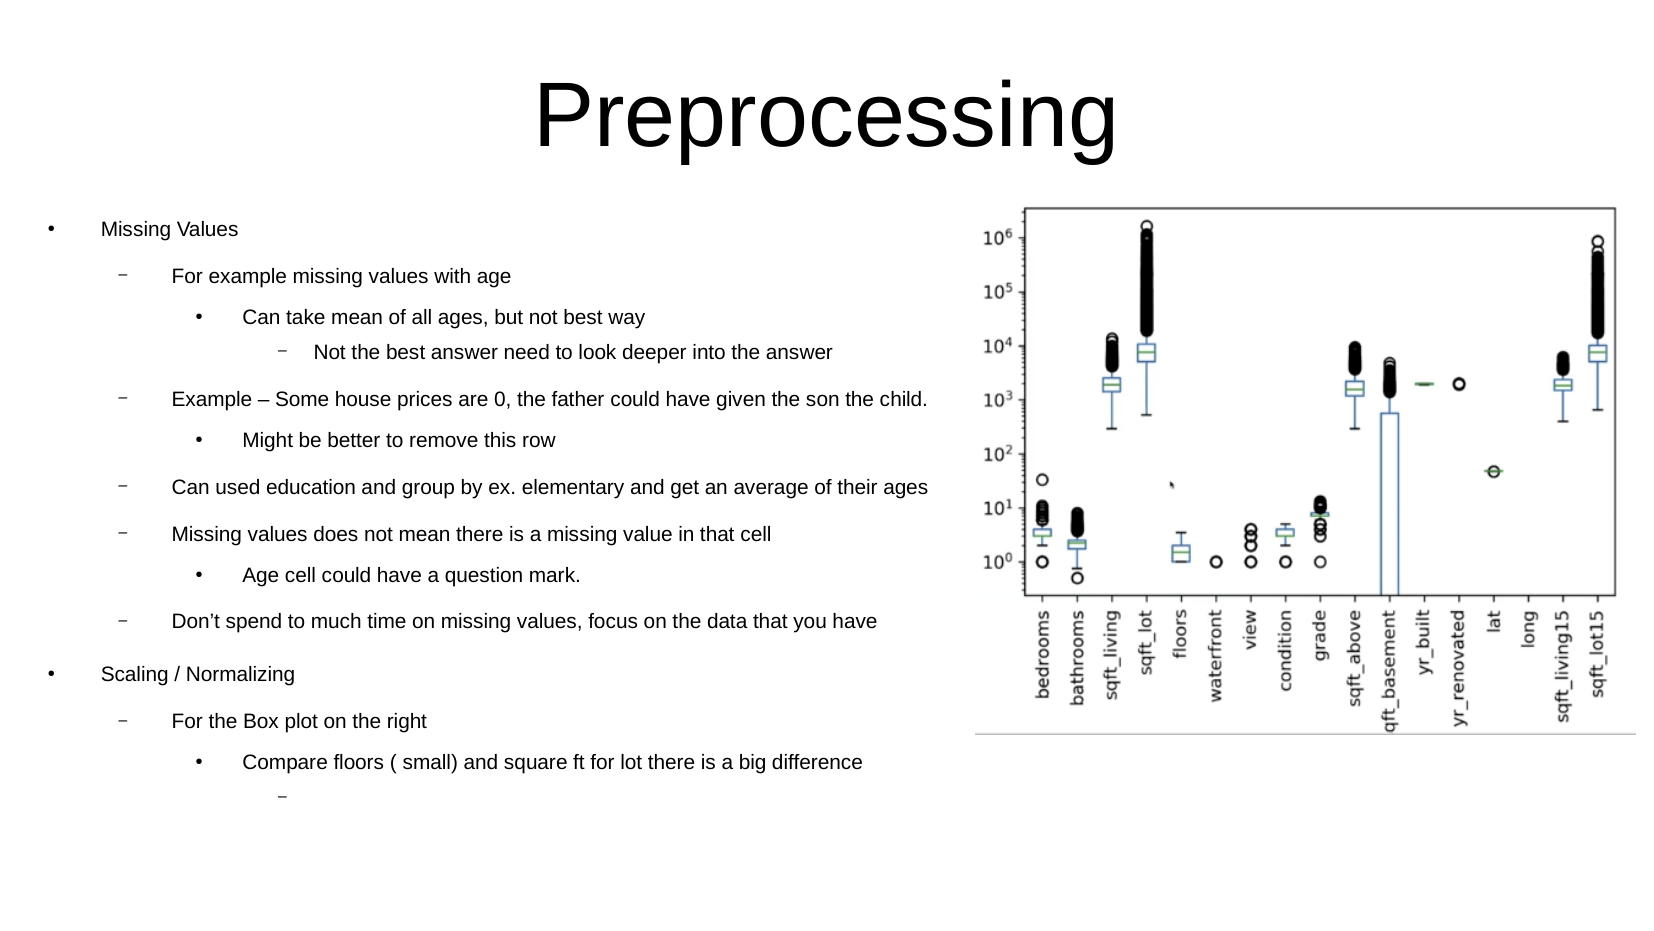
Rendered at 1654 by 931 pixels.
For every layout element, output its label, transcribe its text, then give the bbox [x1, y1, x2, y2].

list Missing Values For example missing values with age Can take mean of all ages, but not best way Not the best answer need to look deeper into the answer Example – Some house prices are 0, the father could have given the son the child. Might be better to remove this row Can used education and group by ex. elementary and get an average of their ages Missing values does not mean there is a missing value in that cell Age cell could have a question mark. Don’t spend to much time on missing values, focus on the data that you have Scaling / Normalizing For the Box plot on the right Compare floors ( small) and square ft for lot there is a big difference [30, 217, 1571, 916]
title Preprocessing [82, 37, 1571, 193]
picture [975, 200, 1636, 736]
